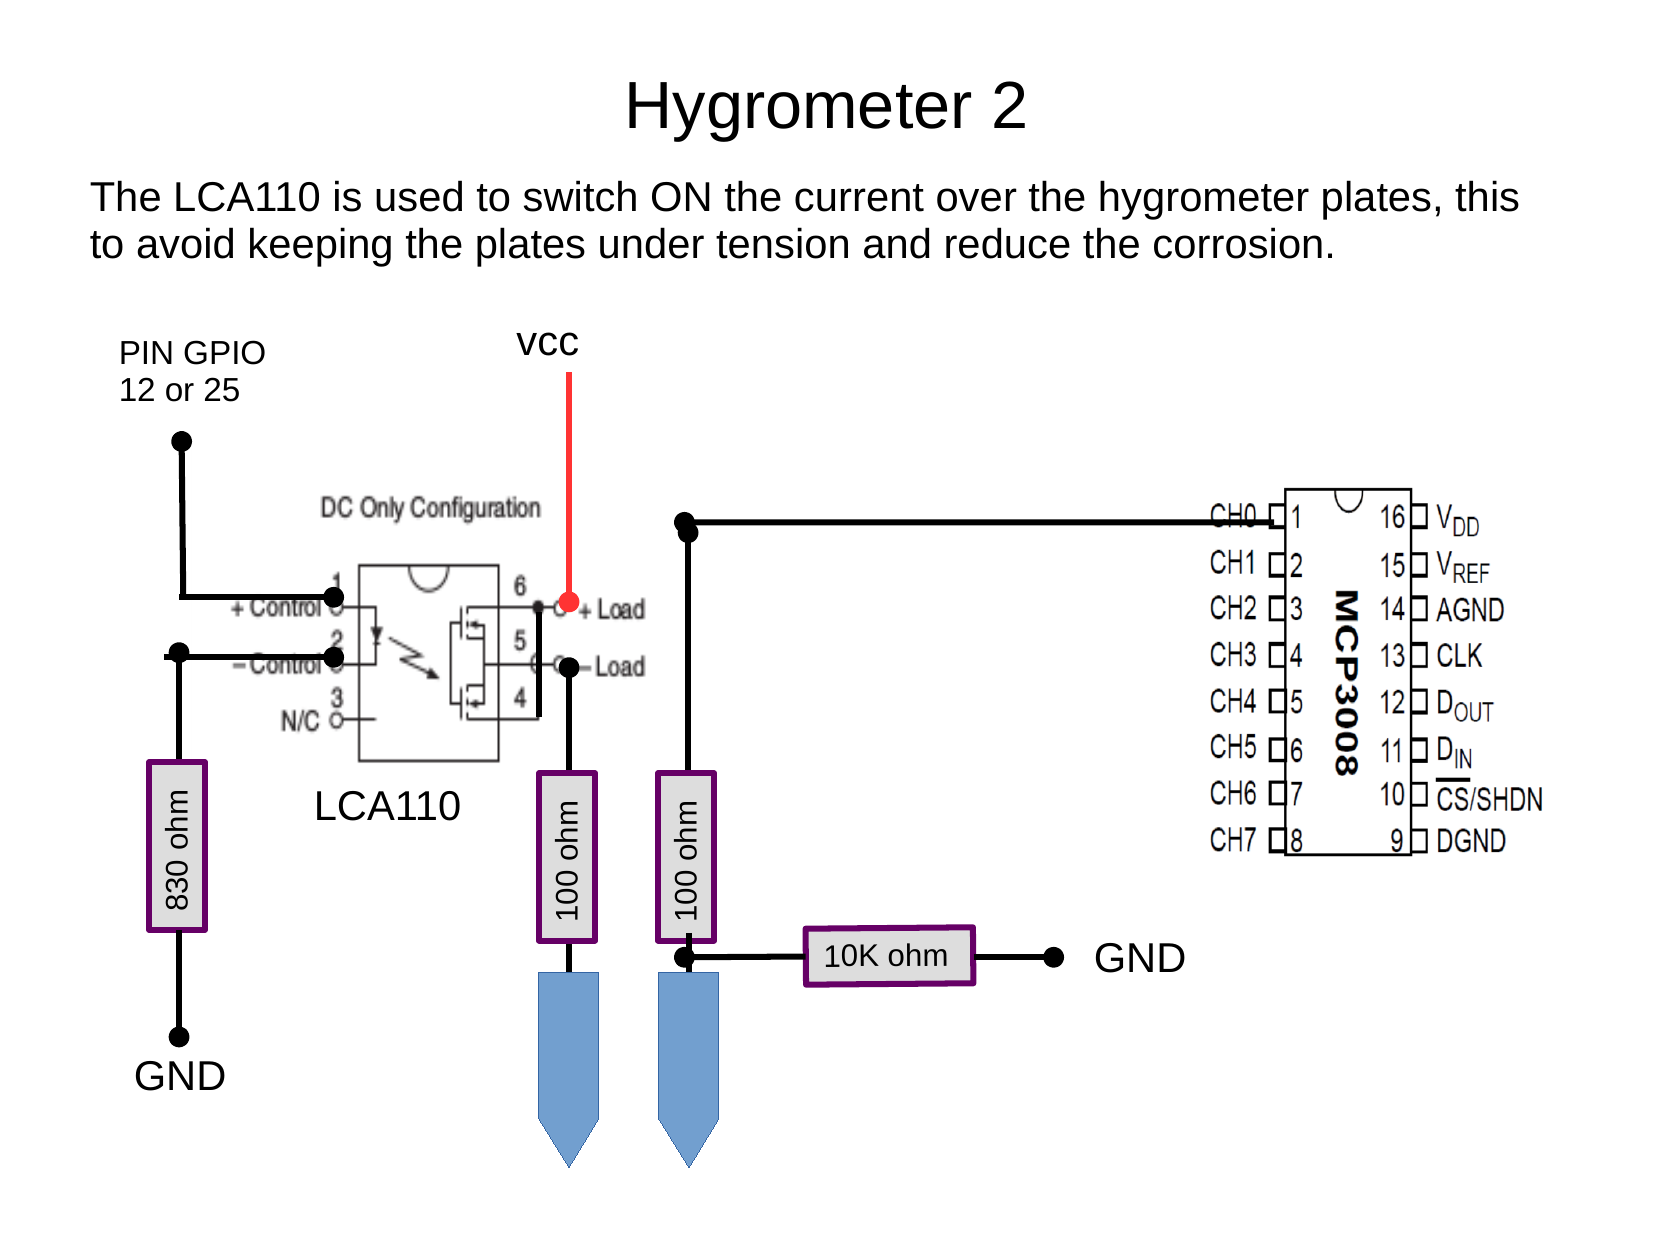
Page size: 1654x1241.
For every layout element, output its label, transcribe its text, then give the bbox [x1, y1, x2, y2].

text_box 830 ohm [149, 762, 206, 930]
title Hygrometer 2 [82, 45, 1571, 167]
text_box vcc [501, 310, 630, 373]
picture [190, 432, 675, 823]
text_box LCA110 [299, 775, 510, 838]
text_box [538, 972, 599, 1168]
text_box 10K ohm [805, 927, 974, 985]
text_box PIN GPIO 12 or 25 [104, 327, 315, 418]
text_box 100 ohm [658, 773, 715, 941]
text_box The LCA110 is used to switch ON the current over the hygrometer plates, this to avoid keeping the plates under tension and reduce the corrosion. [75, 166, 1553, 276]
text_box 100 ohm [539, 773, 596, 941]
text_box GND [119, 1045, 247, 1108]
picture [1199, 477, 1555, 868]
text_box [658, 972, 719, 1168]
text_box GND [1079, 927, 1207, 990]
